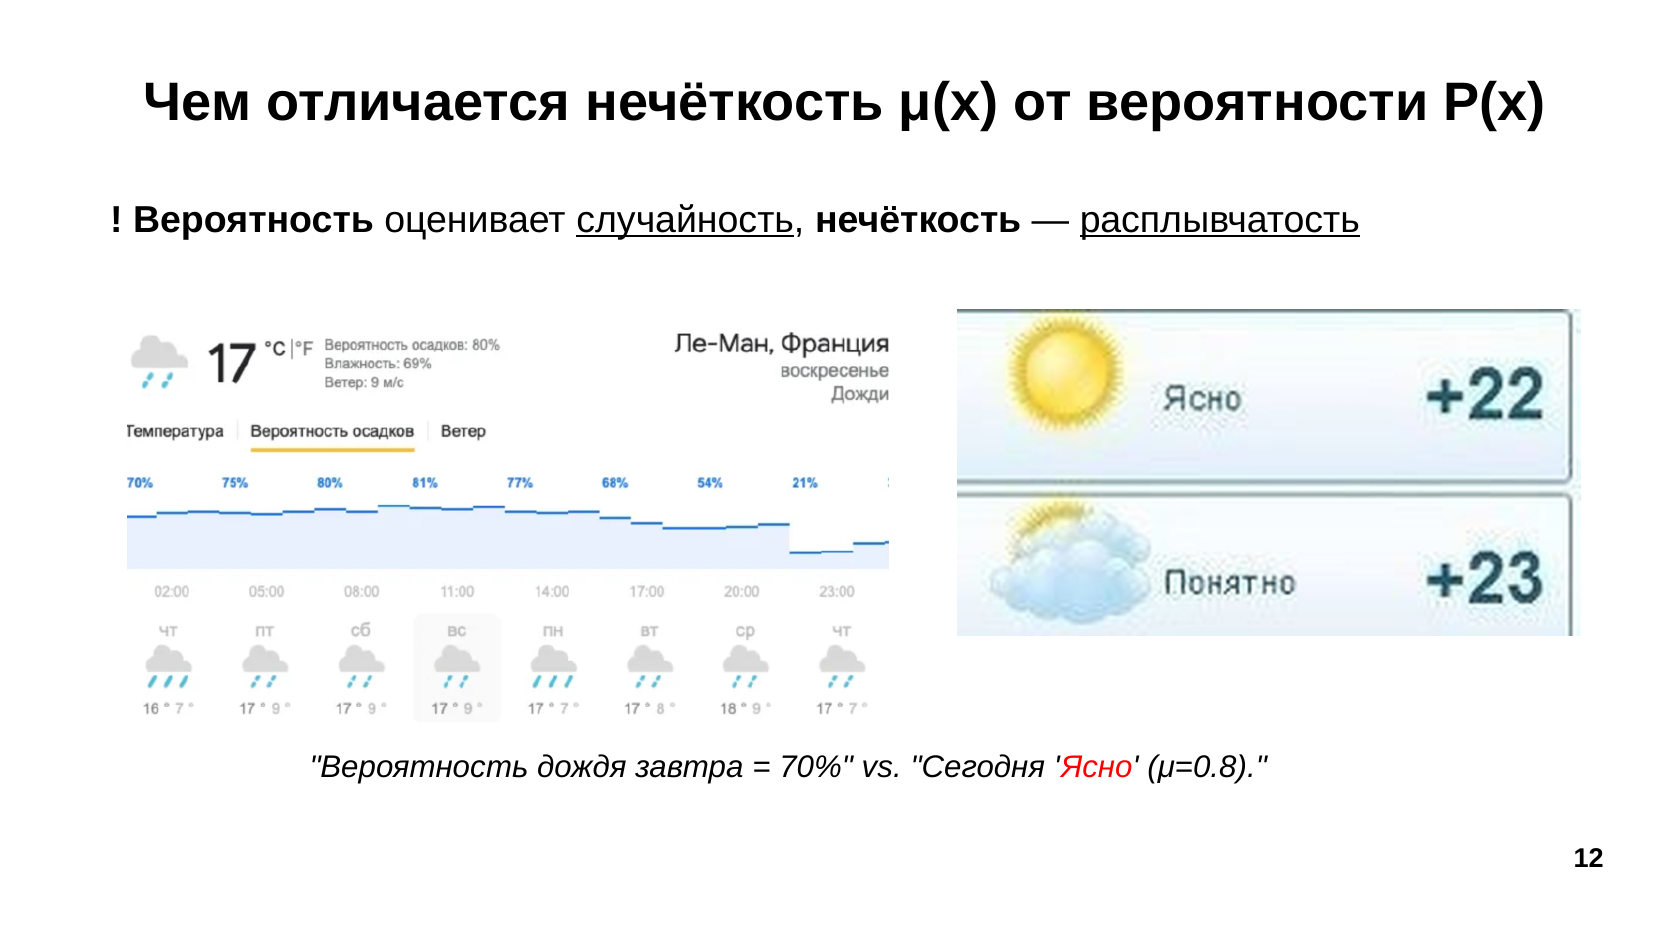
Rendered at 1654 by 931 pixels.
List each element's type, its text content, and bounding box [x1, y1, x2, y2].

picture [957, 309, 1581, 636]
text_box 12 [1558, 835, 1654, 911]
title Чем отличается нечёткость μ(х) от вероятности Р(х) [101, 29, 1590, 175]
text_box ! Вероятность оценивает случайность, нечёткость — расплывчатость [95, 191, 1485, 333]
text_box "Вероятность дождя завтра = 70%" vs. "Сегодня 'Ясно' (μ=0.8)." [294, 742, 1366, 931]
picture [127, 320, 889, 722]
